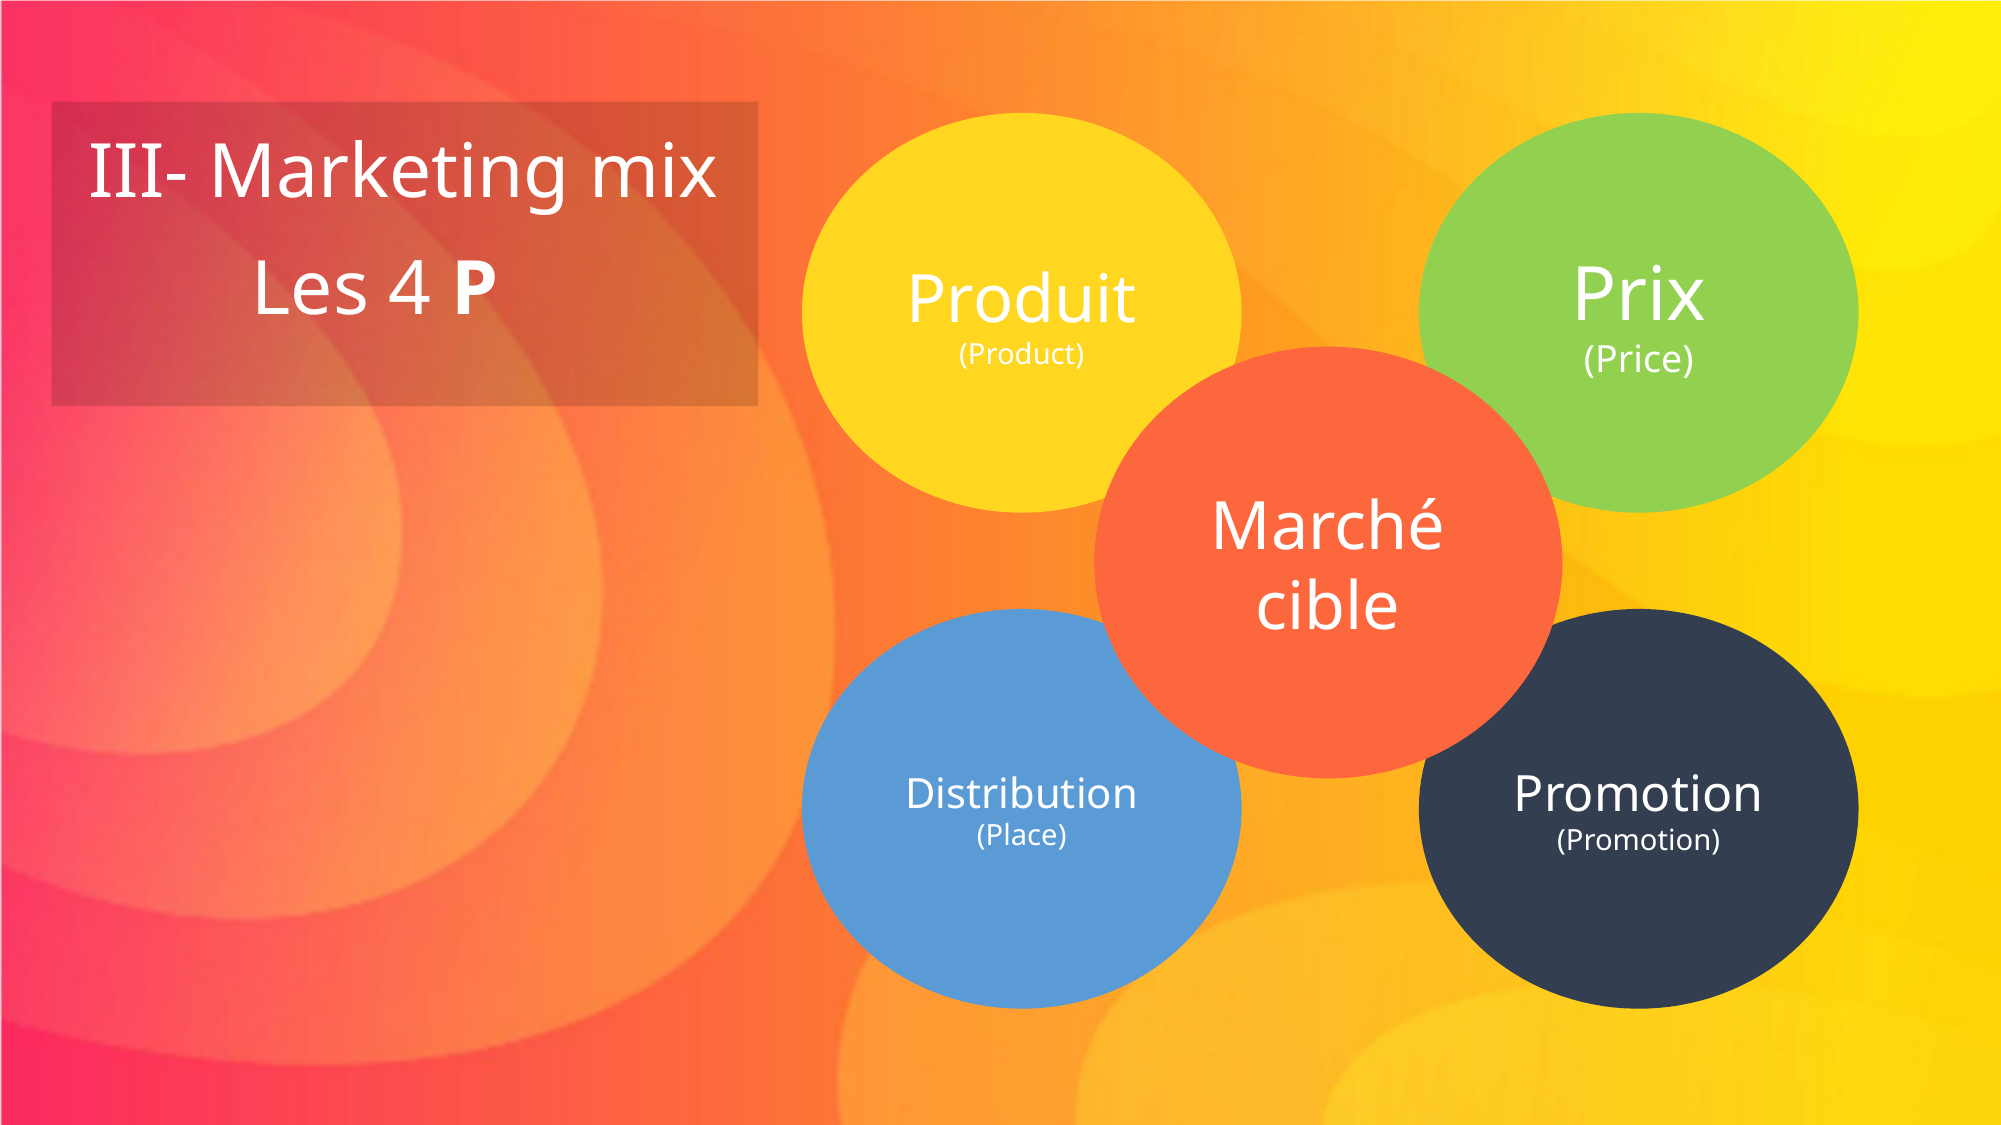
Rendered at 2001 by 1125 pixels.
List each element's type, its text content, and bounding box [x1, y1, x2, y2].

text_box Produit (Product) [801, 112, 1242, 513]
text_box Prix (Price) [1418, 112, 1859, 513]
text_box Promotion (Promotion) [1418, 608, 1859, 1009]
text_box [52, 102, 758, 406]
picture [0, 0, 2000, 1125]
text_box Marché cible [1094, 346, 1563, 779]
title III- Marketing mix [73, 64, 1799, 282]
text_box Les 4 P [236, 181, 764, 399]
text_box Distribution (Place) [801, 608, 1242, 1009]
